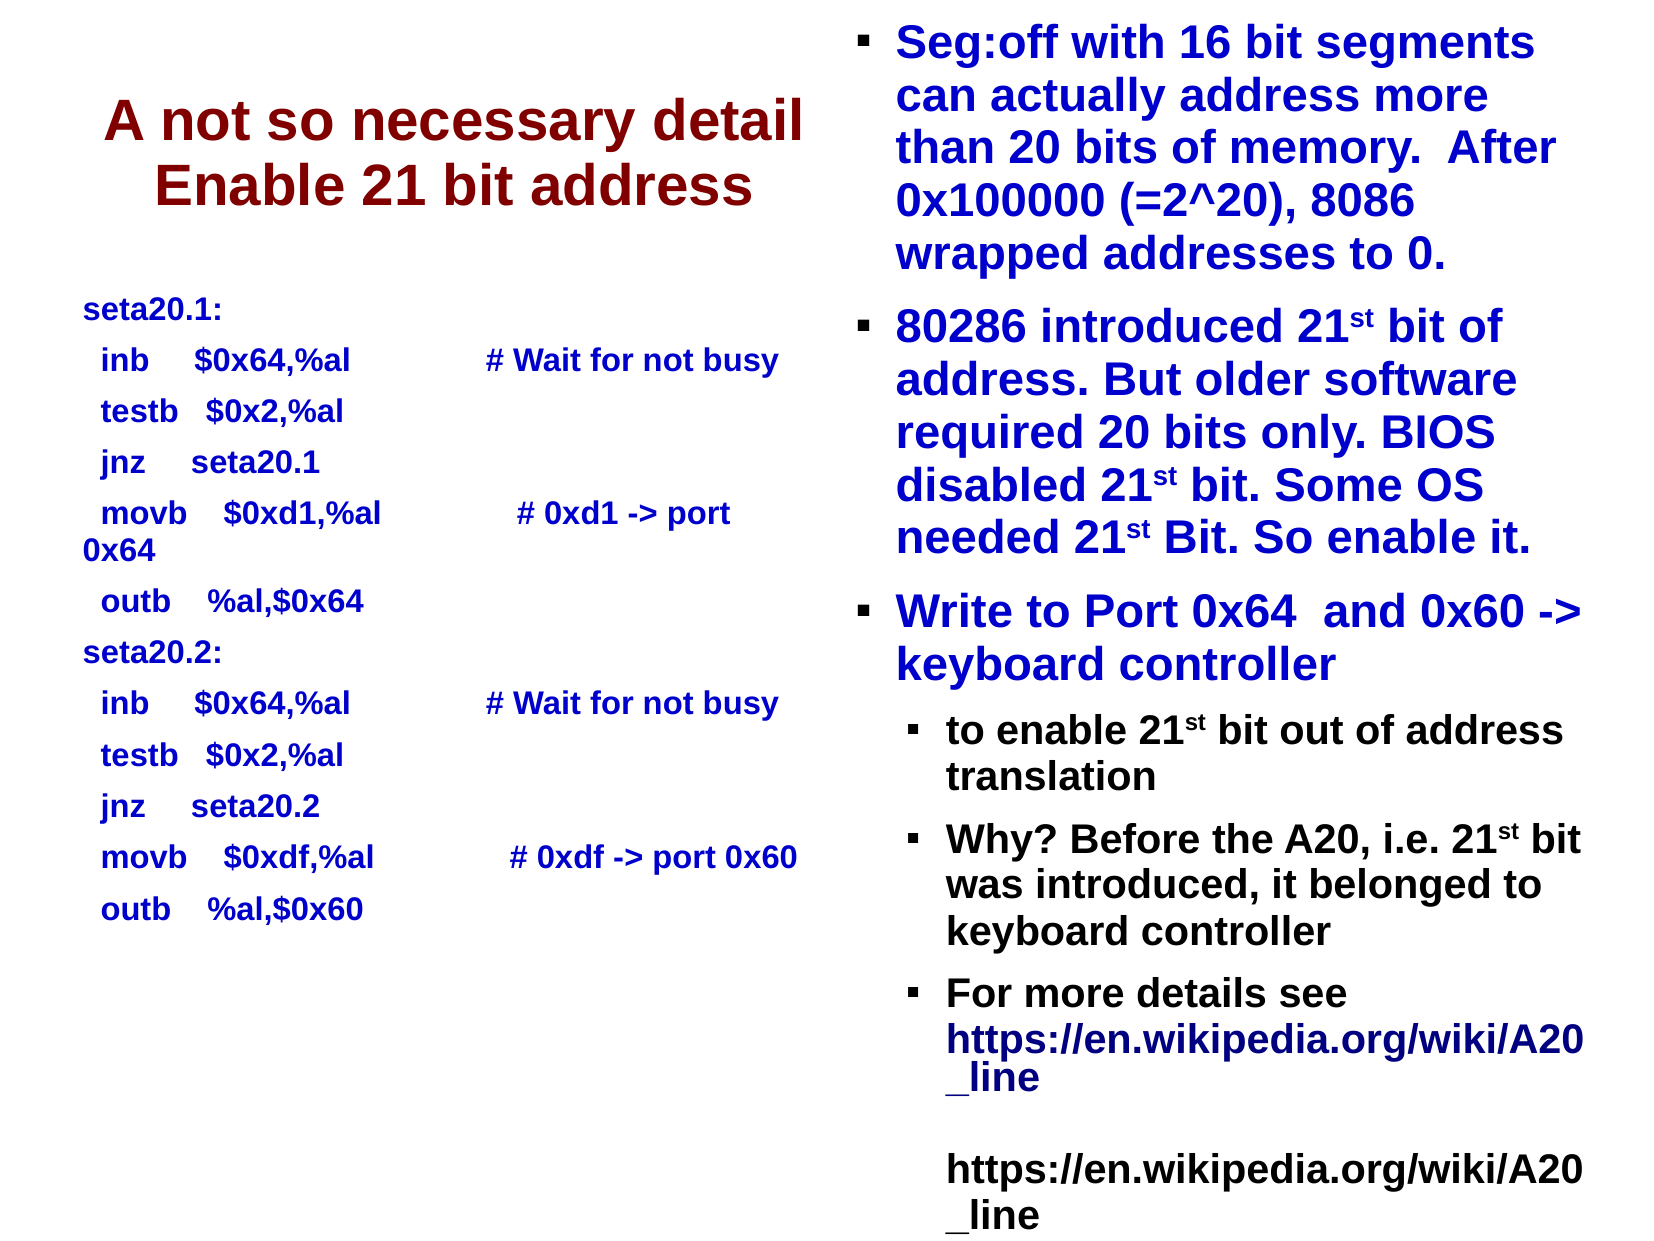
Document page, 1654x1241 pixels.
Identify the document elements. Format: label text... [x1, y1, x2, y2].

list seta20.1: inb $0x64,%al # Wait for not busy testb $0x2,%al jnz seta20.1 movb $0xd1,%al # 0xd1 -> port 0x64 outb %al,$0x64 seta20.2: inb $0x64,%al # Wait for not busy testb $0x2,%al jnz seta20.2 movb $0xdf,%al # 0xdf -> port 0x60 outb %al,$0x60 [82, 290, 809, 1010]
list Seg:off with 16 bit segments can actually address more than 20 bits of memory. After 0x100000 (=2^20), 8086 wrapped addresses to 0. 80286 introduced 21st bit of address. But older software required 20 bits only. BIOS disabled 21st bit. Some OS needed 21st Bit. So enable it. Write to Port 0x64 and 0x60 -> keyboard controller to enable 21st bit out of address translation Why? Before the A20, i.e. 21st bit was introduced, it belonged to keyboard controller For more details see https://en.wikipedia.org/wiki/A20_line https://en.wikipedia.org/wiki/A20_line [845, 15, 1595, 1213]
title A not so necessary detail Enable 21 bit address [82, 49, 827, 257]
